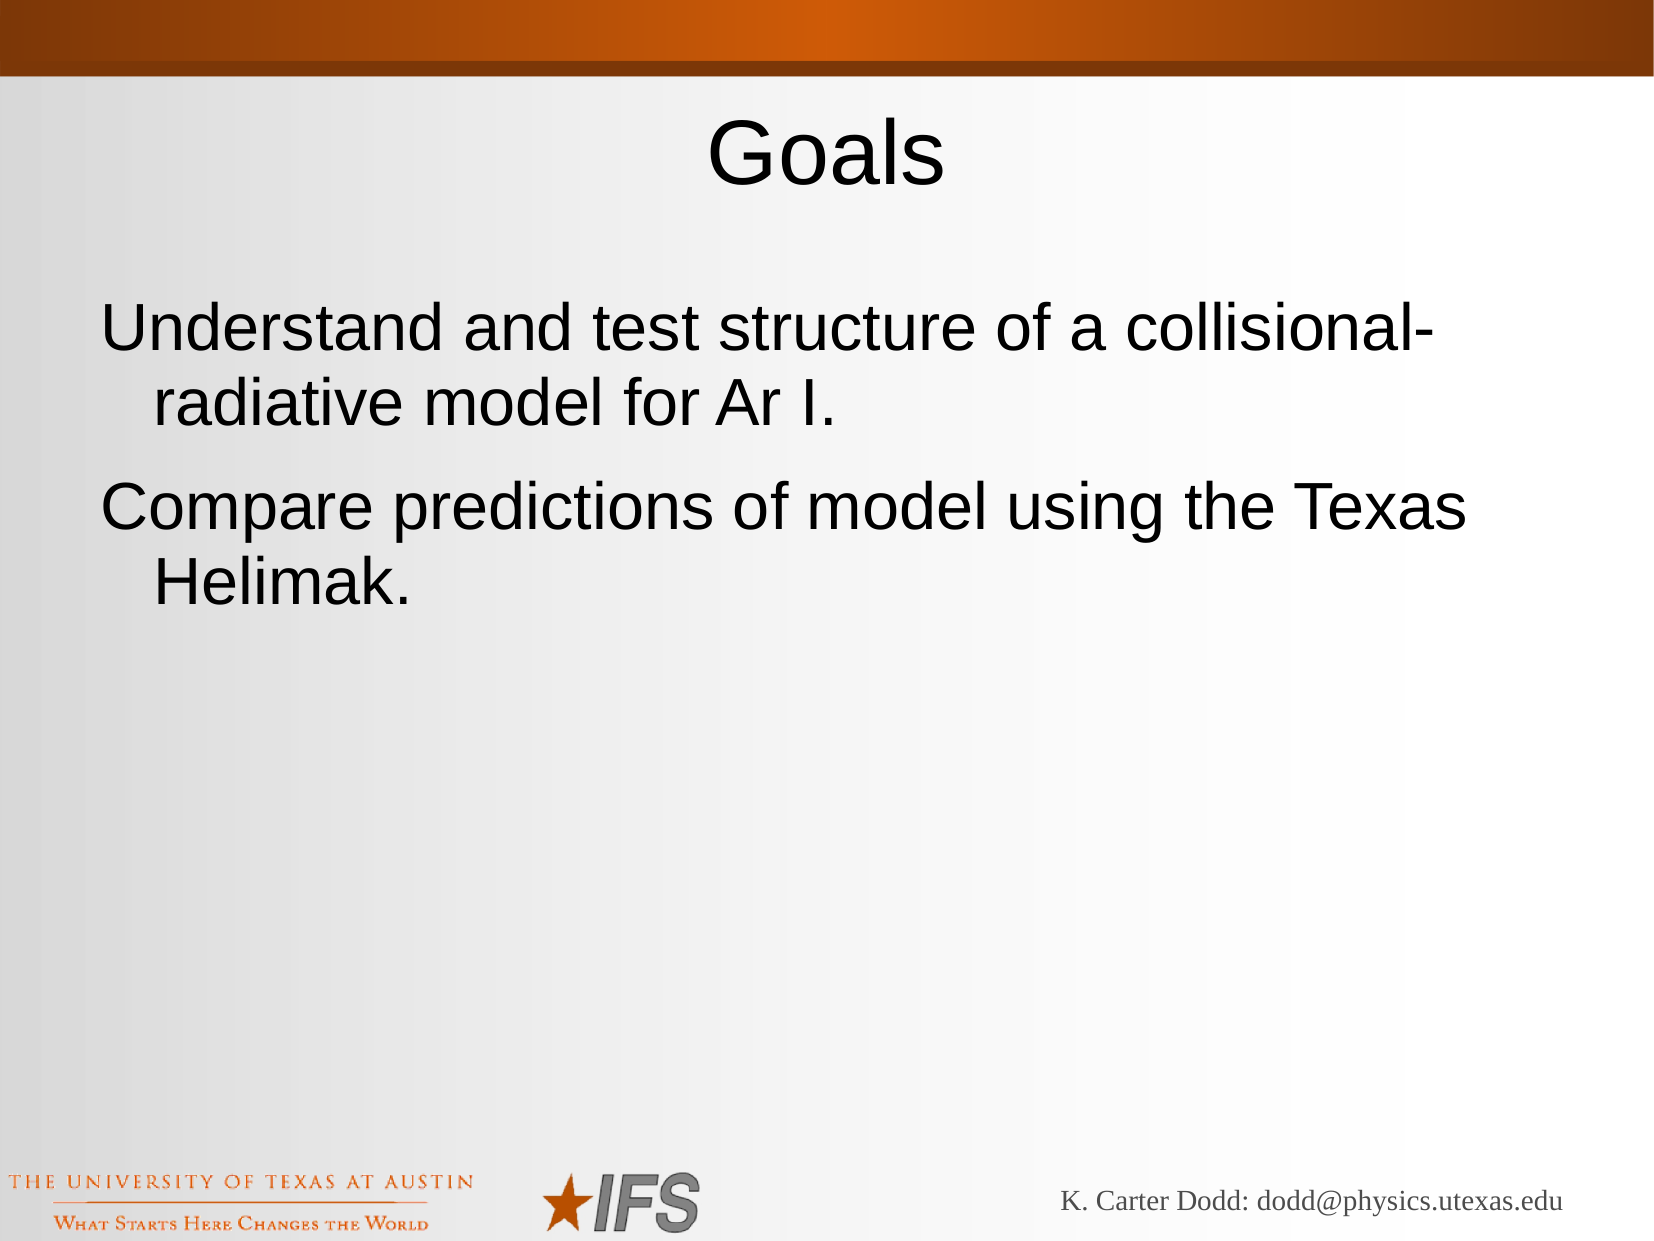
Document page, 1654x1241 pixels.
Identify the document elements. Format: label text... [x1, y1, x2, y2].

picture [0, 0, 1654, 1241]
list Understand and test structure of a collisional-radiative model for Ar I. Compare predictions of model using the Texas Helimak. [82, 290, 1571, 1094]
title Goals [82, 49, 1571, 257]
